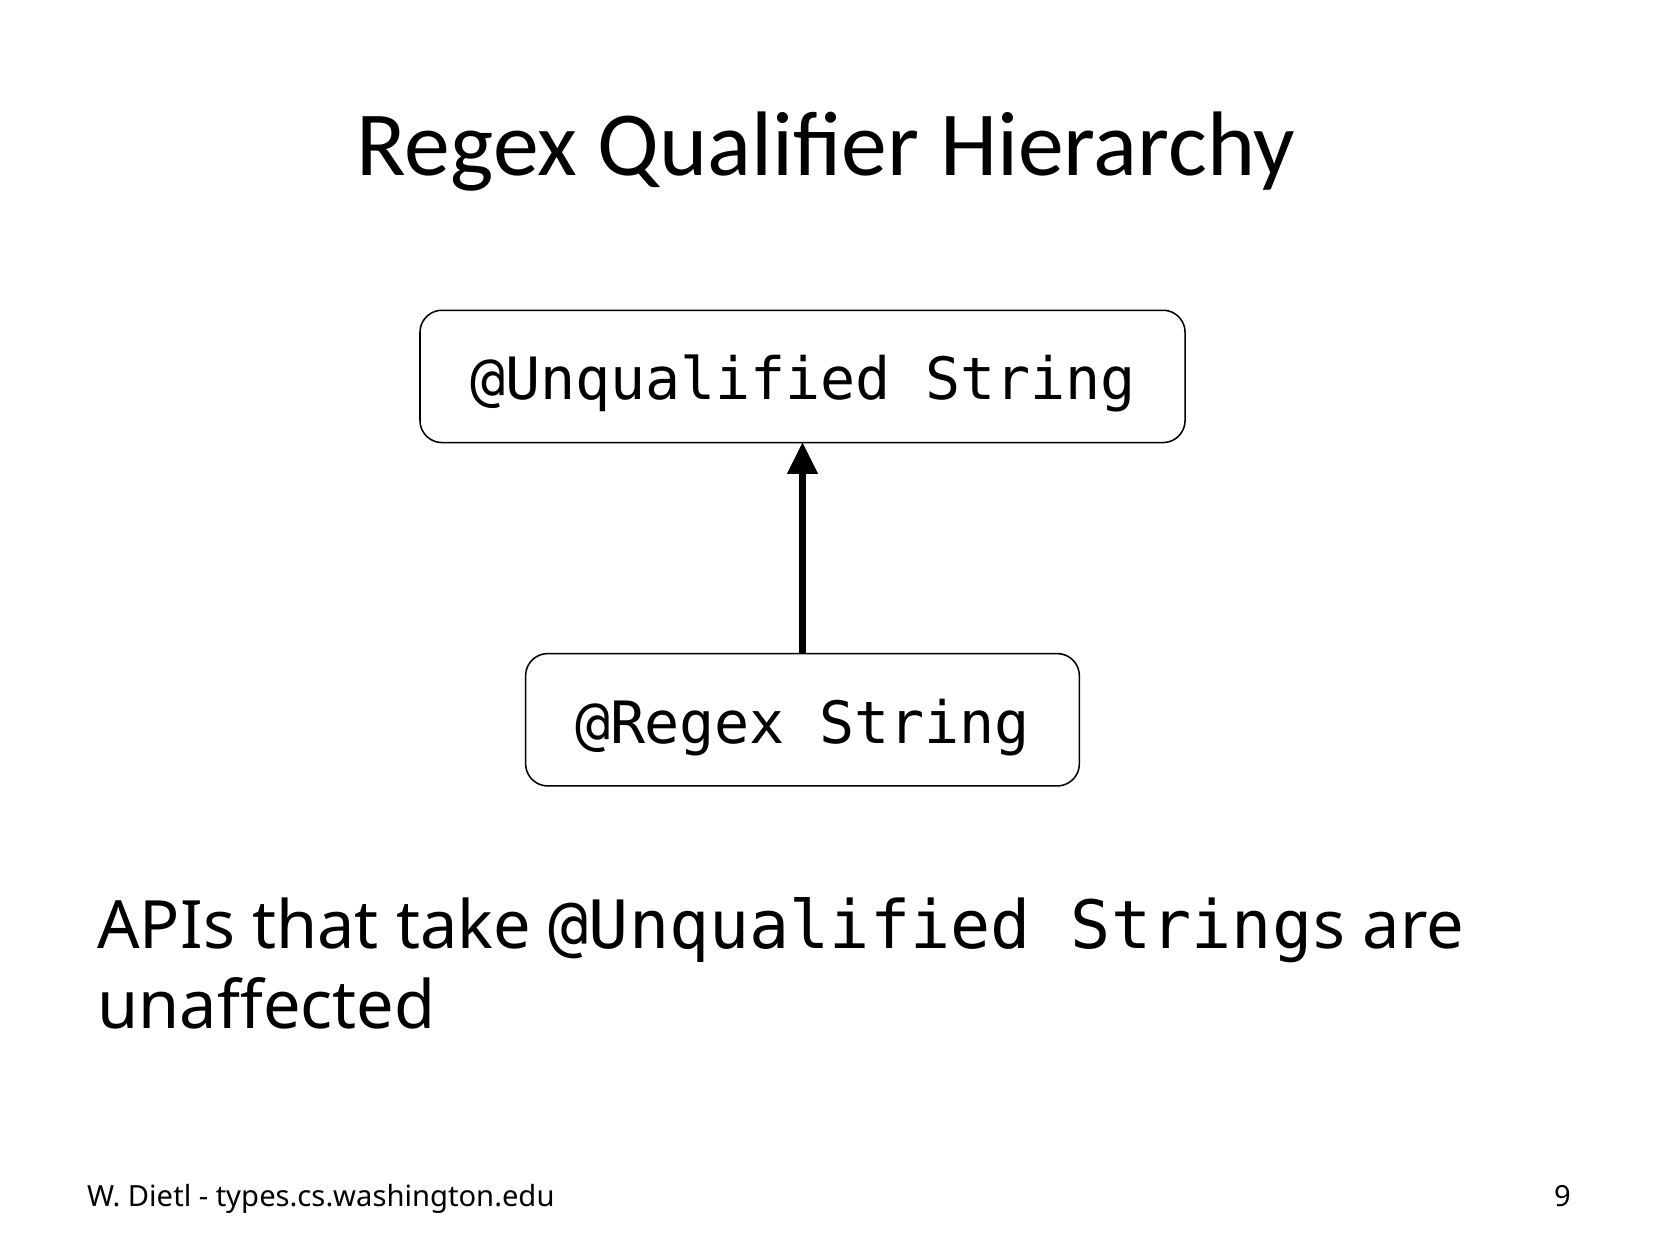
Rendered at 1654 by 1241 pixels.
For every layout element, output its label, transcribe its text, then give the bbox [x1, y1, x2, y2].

text_box APIs that take @Unqualified Strings are unaffected [82, 874, 1571, 1050]
title Regex Qualifier Hierarchy [82, 49, 1571, 257]
text_box @Unqualified String [420, 310, 1186, 443]
text_box @Regex String [525, 653, 1080, 786]
